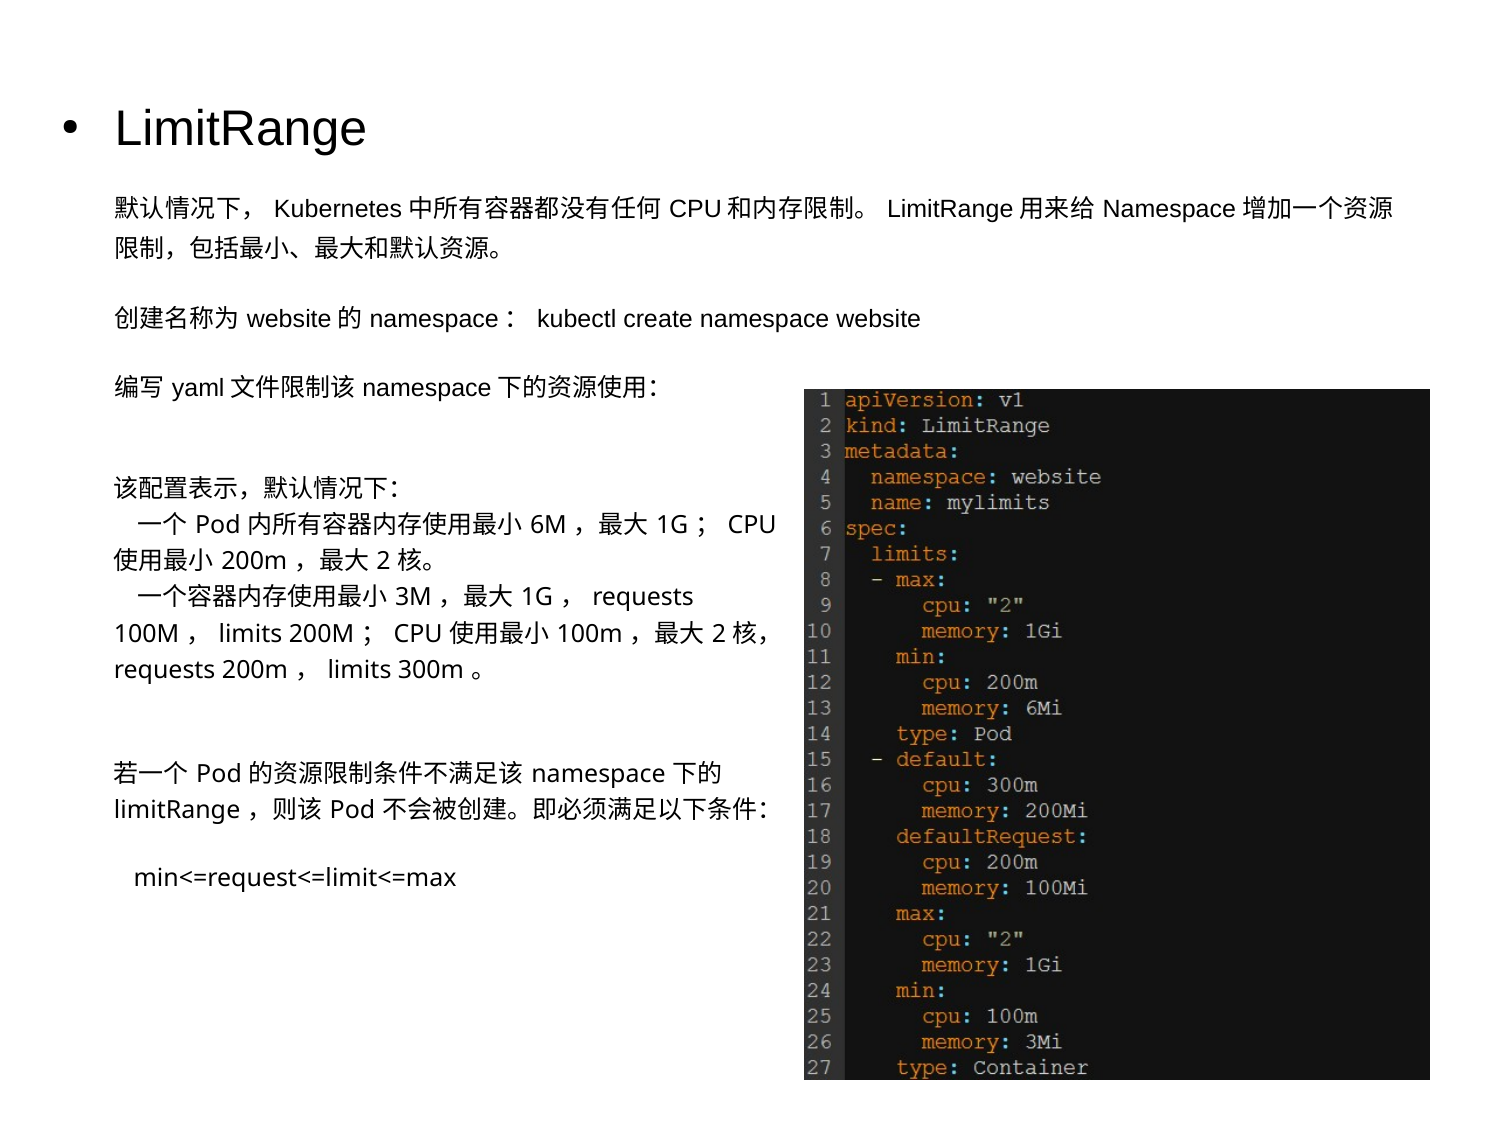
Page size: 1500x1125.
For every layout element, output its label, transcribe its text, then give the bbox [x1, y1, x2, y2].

list LimitRange 默认情况下，Kubernetes中所有容器都没有任何CPU和内存限制。LimitRange用来给Namespace增加一个资源限制，包括最小、最大和默认资源。 创建名称为website的namespace：kubectl create namespace website 编写yaml文件限制该namespace下的资源使用： [43, 94, 1394, 1011]
picture [804, 389, 1430, 1080]
text_box 该配置表示，默认情况下： 一个Pod内所有容器内存使用最小6M，最大1G；CPU使用最小200m，最大2核。 一个容器内存使用最小3M，最大1G，requests 100M，limits 200M；CPU使用最小100m，最大2核，requests 200m，limits 300m。 若一个Pod的资源限制条件不满足该namespace下的limitRange，则该Pod不会被创建。即必须满足以下条件： min<=request<=limit<=max [99, 460, 805, 847]
